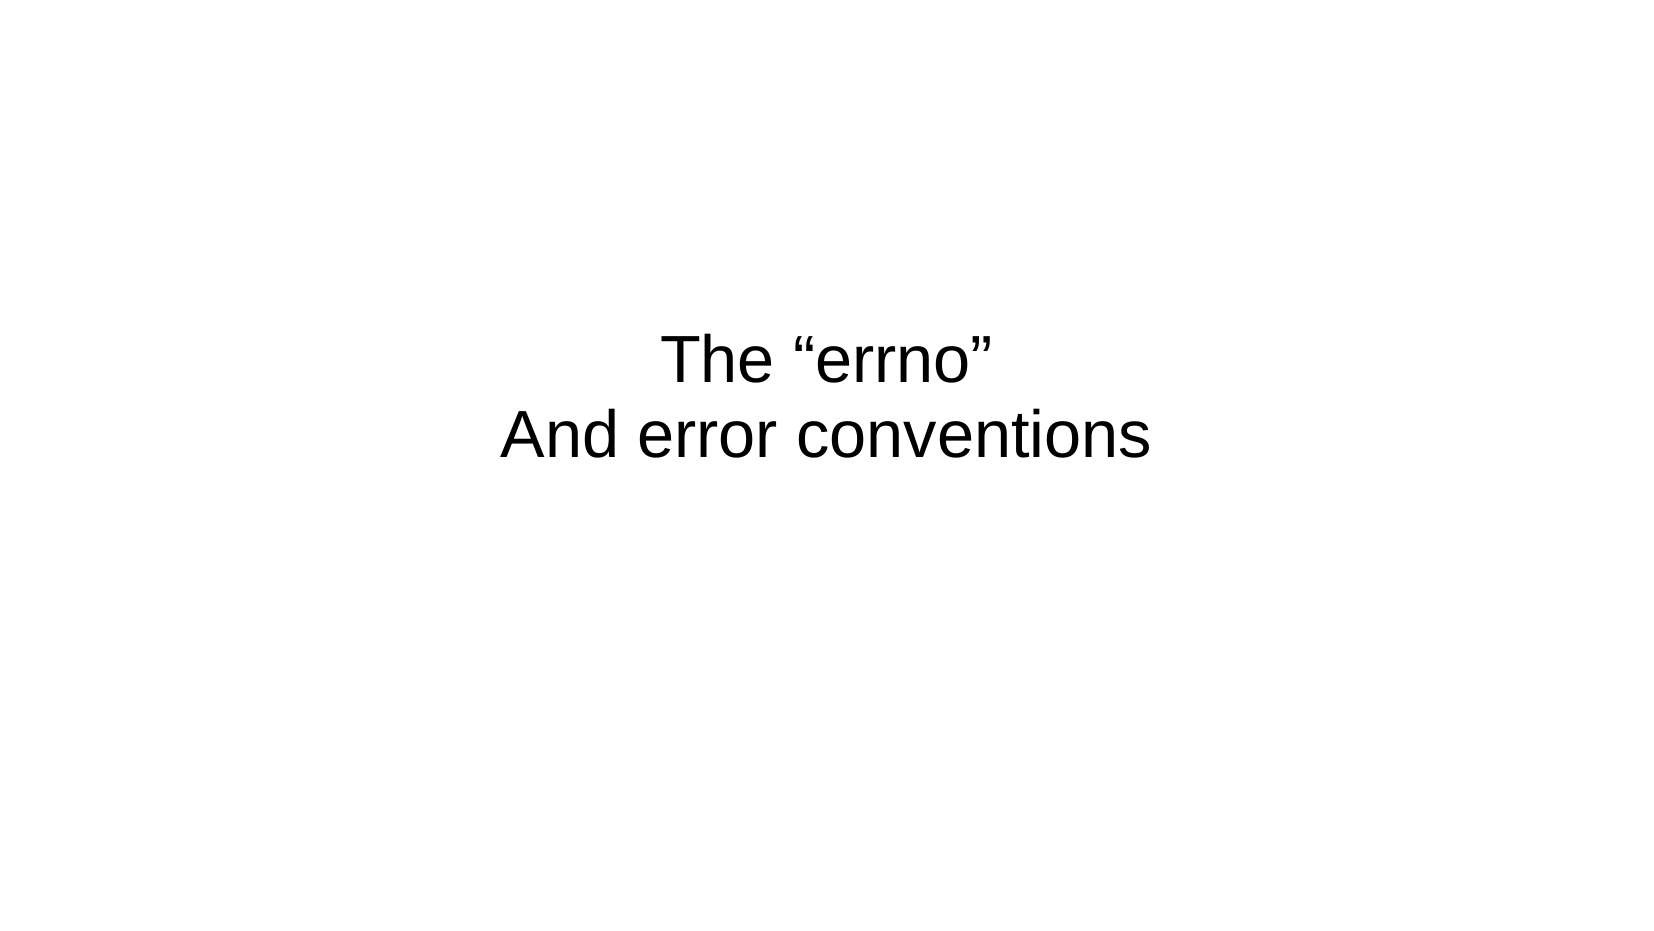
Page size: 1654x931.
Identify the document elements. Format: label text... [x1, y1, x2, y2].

subtitle The “errno” And error conventions [82, 37, 1571, 758]
